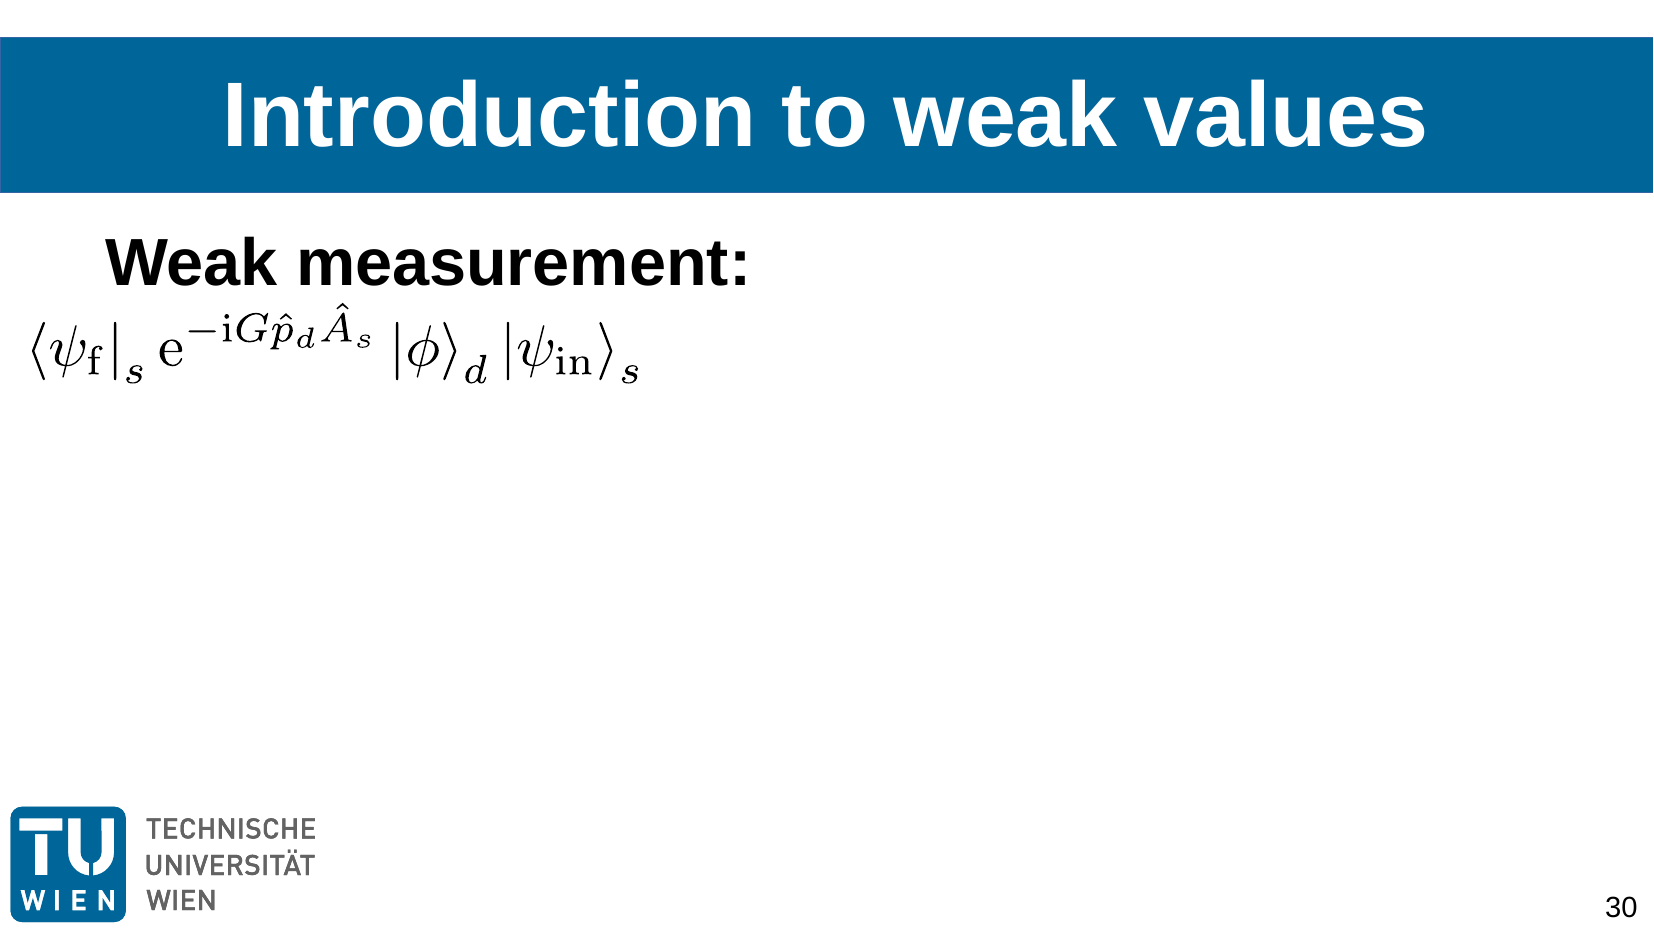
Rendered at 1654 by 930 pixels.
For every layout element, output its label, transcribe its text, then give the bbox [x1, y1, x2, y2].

list Weak measurement: [105, 225, 1593, 765]
picture [15, 284, 645, 405]
title Introduction to weak values [0, 37, 1653, 193]
